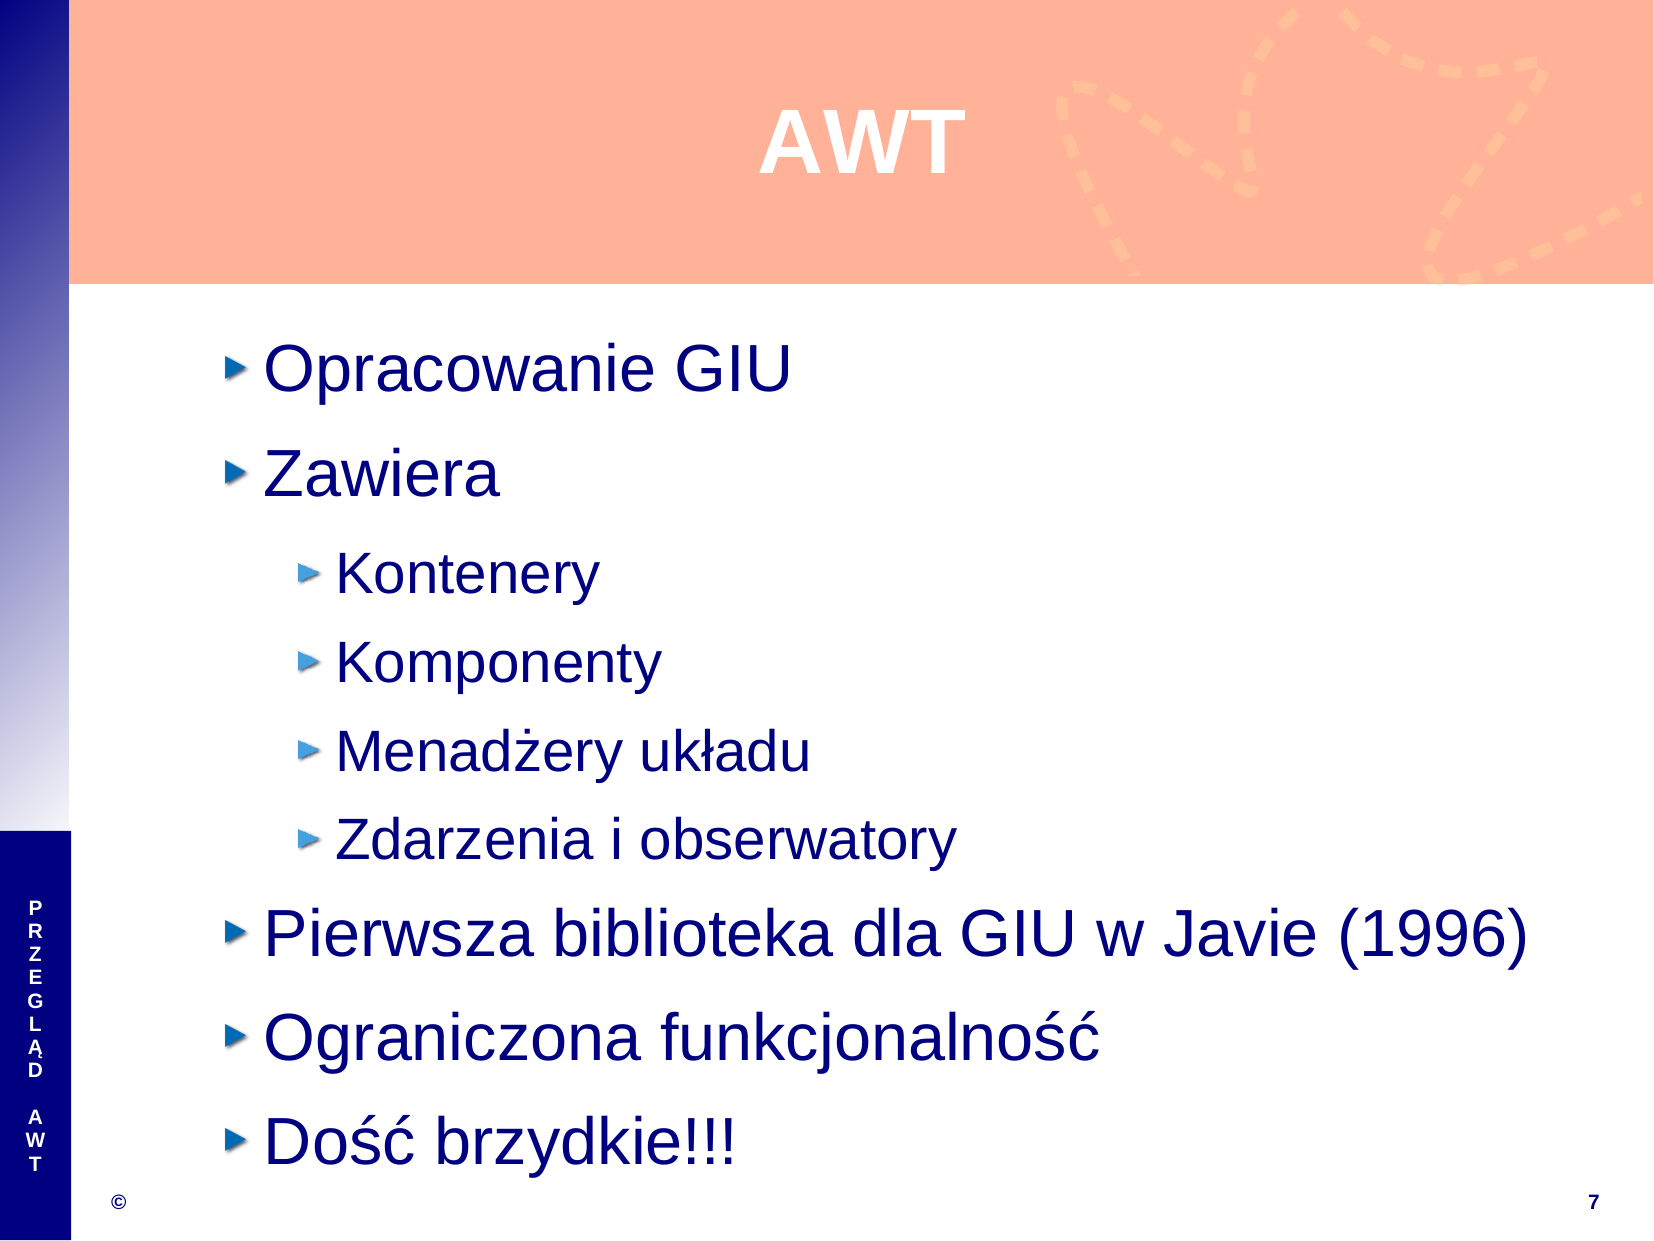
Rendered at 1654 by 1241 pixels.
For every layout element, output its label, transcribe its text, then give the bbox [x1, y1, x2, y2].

list Opracowanie GIU Zawiera Kontenery Komponenty Menadżery układu Zdarzenia i obserwatory Pierwsza biblioteka dla GIU w Javie (1996) Ograniczona funkcjonalność Dość brzydkie!!! [193, 331, 1532, 1179]
text_box P R Z E G L Ą D A W T [0, 830, 71, 1241]
title AWT [70, 37, 1654, 246]
